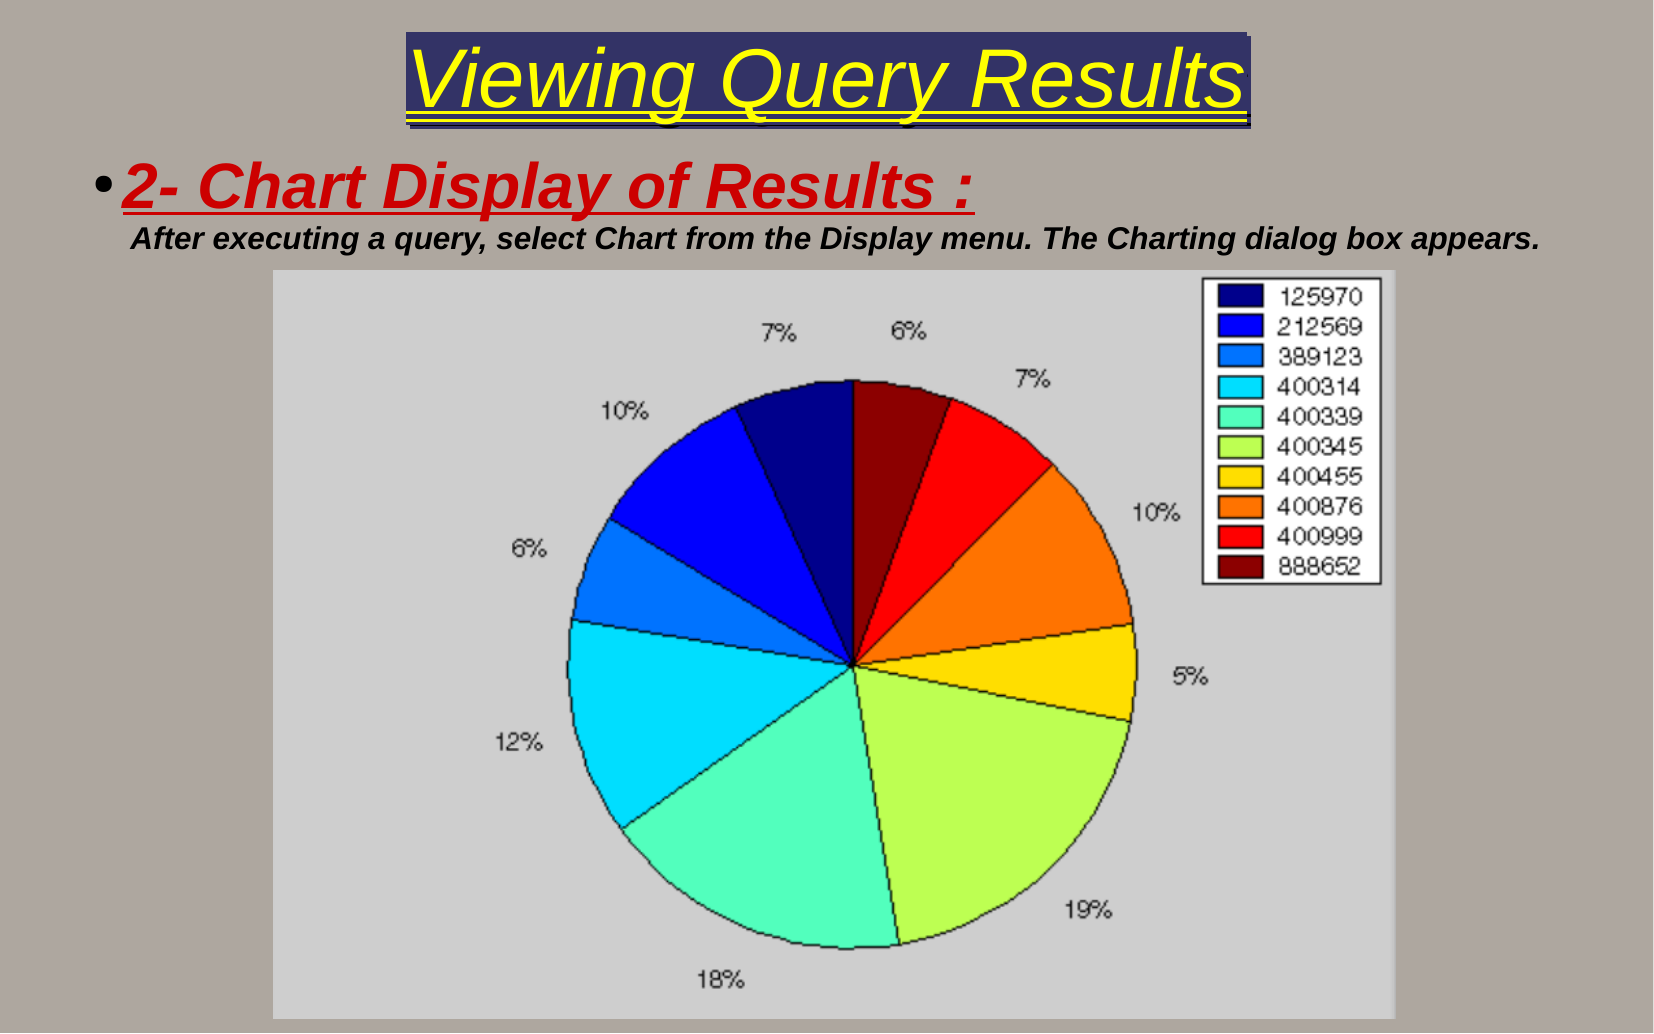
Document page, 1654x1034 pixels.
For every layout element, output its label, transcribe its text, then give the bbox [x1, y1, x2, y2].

title Viewing Query Results [82, 0, 1571, 166]
picture [273, 270, 1396, 1019]
list 2- Chart Display of Results : After executing a query, select Chart from the Display menu. The Charting dialog box appears. [82, 166, 1561, 271]
